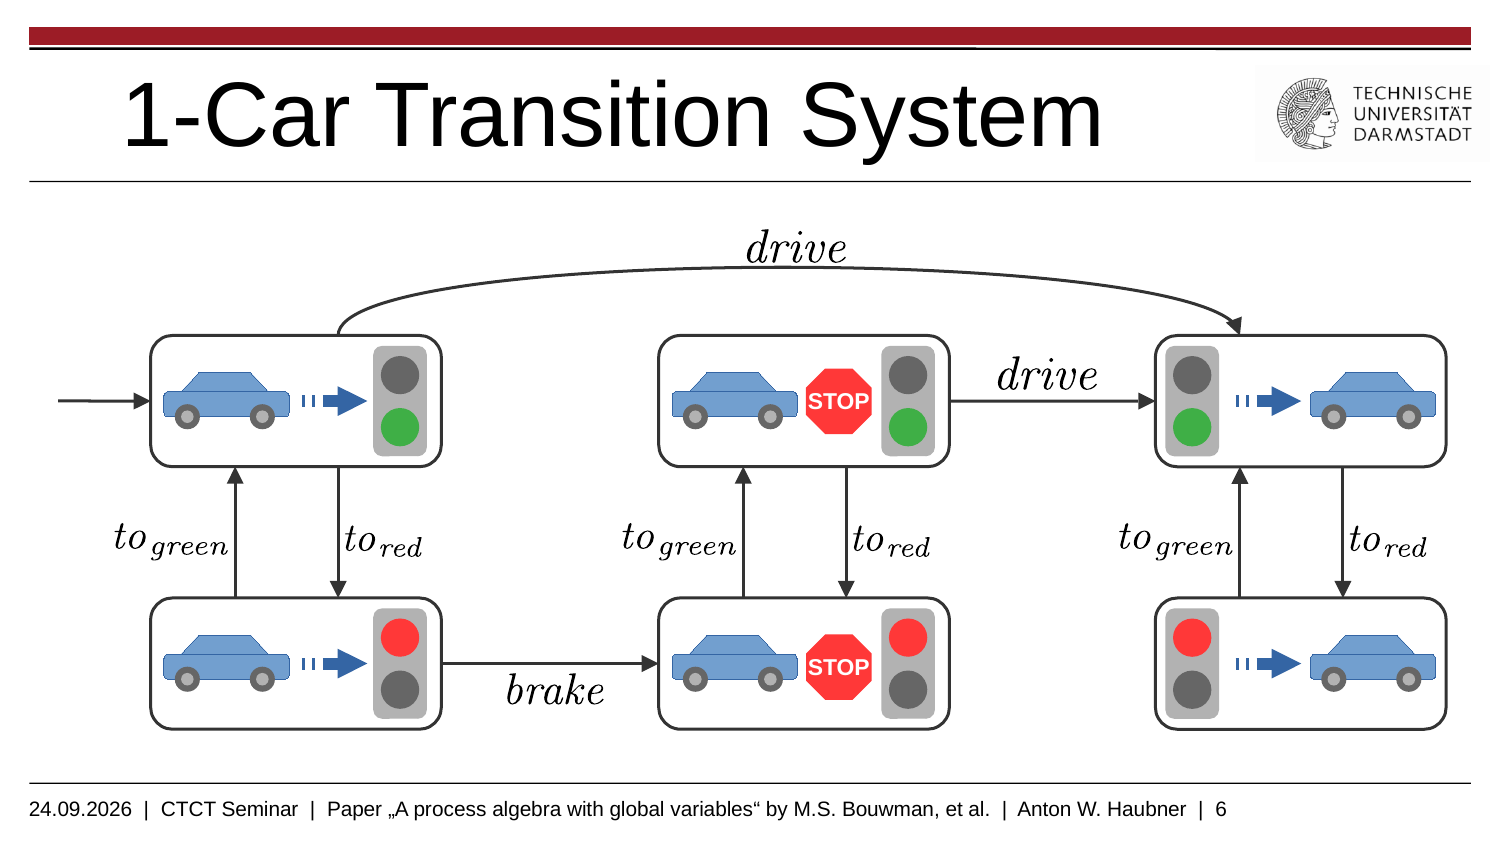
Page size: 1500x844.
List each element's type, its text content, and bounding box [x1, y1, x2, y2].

text_box [828, 241, 846, 263]
text_box [1412, 537, 1427, 558]
text_box [675, 542, 702, 555]
text_box [163, 372, 290, 430]
text_box [672, 635, 793, 692]
text_box [915, 537, 930, 557]
text_box [344, 525, 357, 552]
text_box STOP [793, 645, 885, 689]
text_box [1215, 542, 1233, 555]
text_box [746, 229, 769, 263]
text_box [1363, 532, 1380, 552]
text_box [770, 241, 803, 263]
text_box STOP [793, 379, 881, 424]
text_box [114, 522, 127, 549]
text_box [380, 544, 394, 557]
text_box [163, 635, 290, 692]
text_box [814, 689, 864, 700]
text_box [544, 684, 564, 705]
text_box [622, 522, 635, 549]
text_box [587, 684, 604, 705]
text_box [1056, 368, 1076, 390]
text_box [1310, 635, 1436, 692]
text_box [358, 532, 376, 552]
text_box [672, 372, 798, 430]
text_box [814, 368, 863, 379]
text_box [637, 530, 654, 549]
text_box [881, 608, 935, 719]
text_box [150, 542, 165, 561]
text_box [1133, 530, 1151, 549]
text_box [805, 241, 825, 263]
text_box [1119, 522, 1131, 549]
text_box [210, 542, 228, 555]
text_box [814, 634, 864, 645]
text_box [407, 537, 422, 557]
text_box [167, 542, 194, 555]
text_box [1165, 345, 1220, 457]
text_box [565, 673, 585, 705]
text_box [393, 544, 406, 557]
picture [1255, 65, 1490, 162]
text_box [1079, 368, 1097, 390]
text_box [1155, 542, 1170, 561]
text_box [658, 542, 673, 561]
text_box [718, 542, 736, 555]
title 1-Car Transition System [29, 63, 1199, 167]
text_box [1200, 542, 1213, 555]
text_box [881, 345, 935, 457]
text_box [1165, 608, 1220, 719]
text_box [526, 684, 545, 705]
text_box [1349, 525, 1361, 552]
text_box [703, 542, 716, 555]
text_box [1041, 368, 1054, 390]
text_box [507, 673, 523, 705]
text_box [997, 356, 1020, 390]
text_box [195, 542, 208, 555]
text_box [129, 530, 146, 549]
text_box [373, 345, 427, 457]
text_box [888, 544, 902, 557]
text_box [1021, 368, 1041, 390]
text_box [866, 532, 884, 552]
text_box [1171, 542, 1186, 555]
text_box [902, 544, 914, 557]
text_box [373, 608, 427, 719]
text_box [1384, 544, 1411, 558]
text_box [1186, 542, 1199, 555]
text_box [1310, 372, 1436, 430]
text_box [852, 525, 865, 552]
text_box [815, 424, 863, 435]
